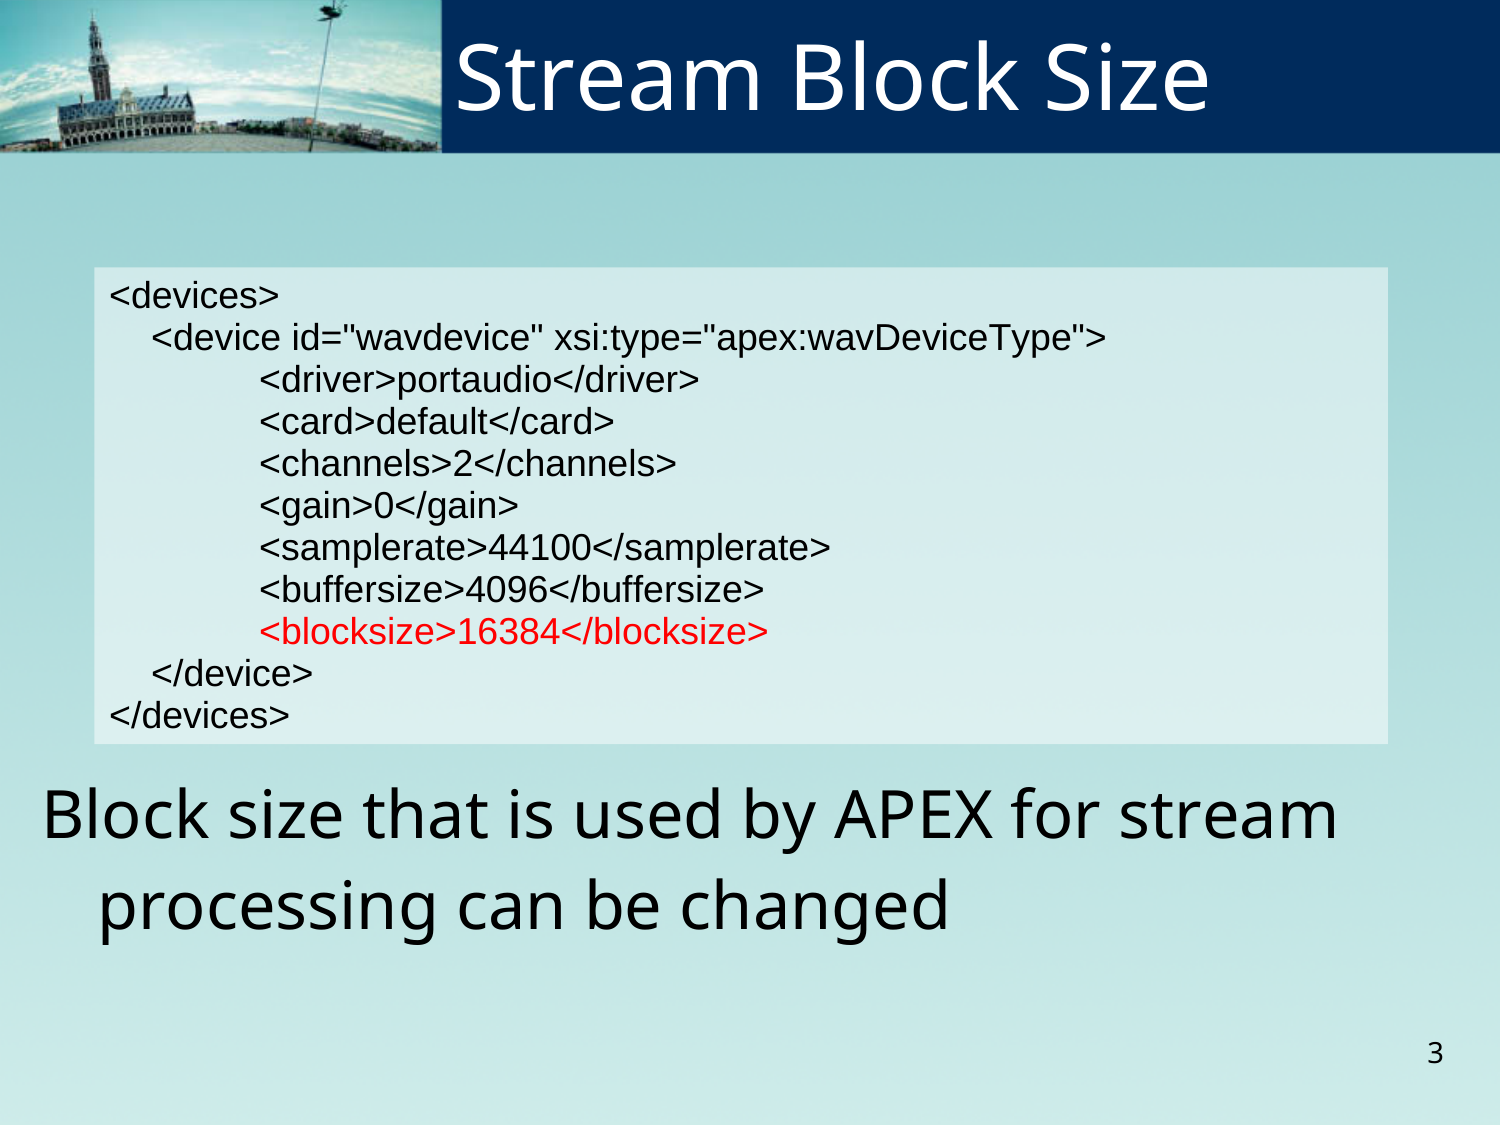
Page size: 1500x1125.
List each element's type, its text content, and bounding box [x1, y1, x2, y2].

picture [0, 0, 1500, 1125]
list Block size that is used by APEX for stream processing can be changed [41, 767, 1459, 1005]
text_box <devices> <device id="wavdevice" xsi:type="apex:wavDeviceType"> <driver>portaudio</driver> <card>default</card> <channels>2</channels> <gain>0</gain> <samplerate>44100</samplerate> <buffersize>4096</buffersize> <blocksize>16384</blocksize> </device> </devices> [94, 267, 1388, 745]
title Stream Block Size [454, 0, 1500, 193]
